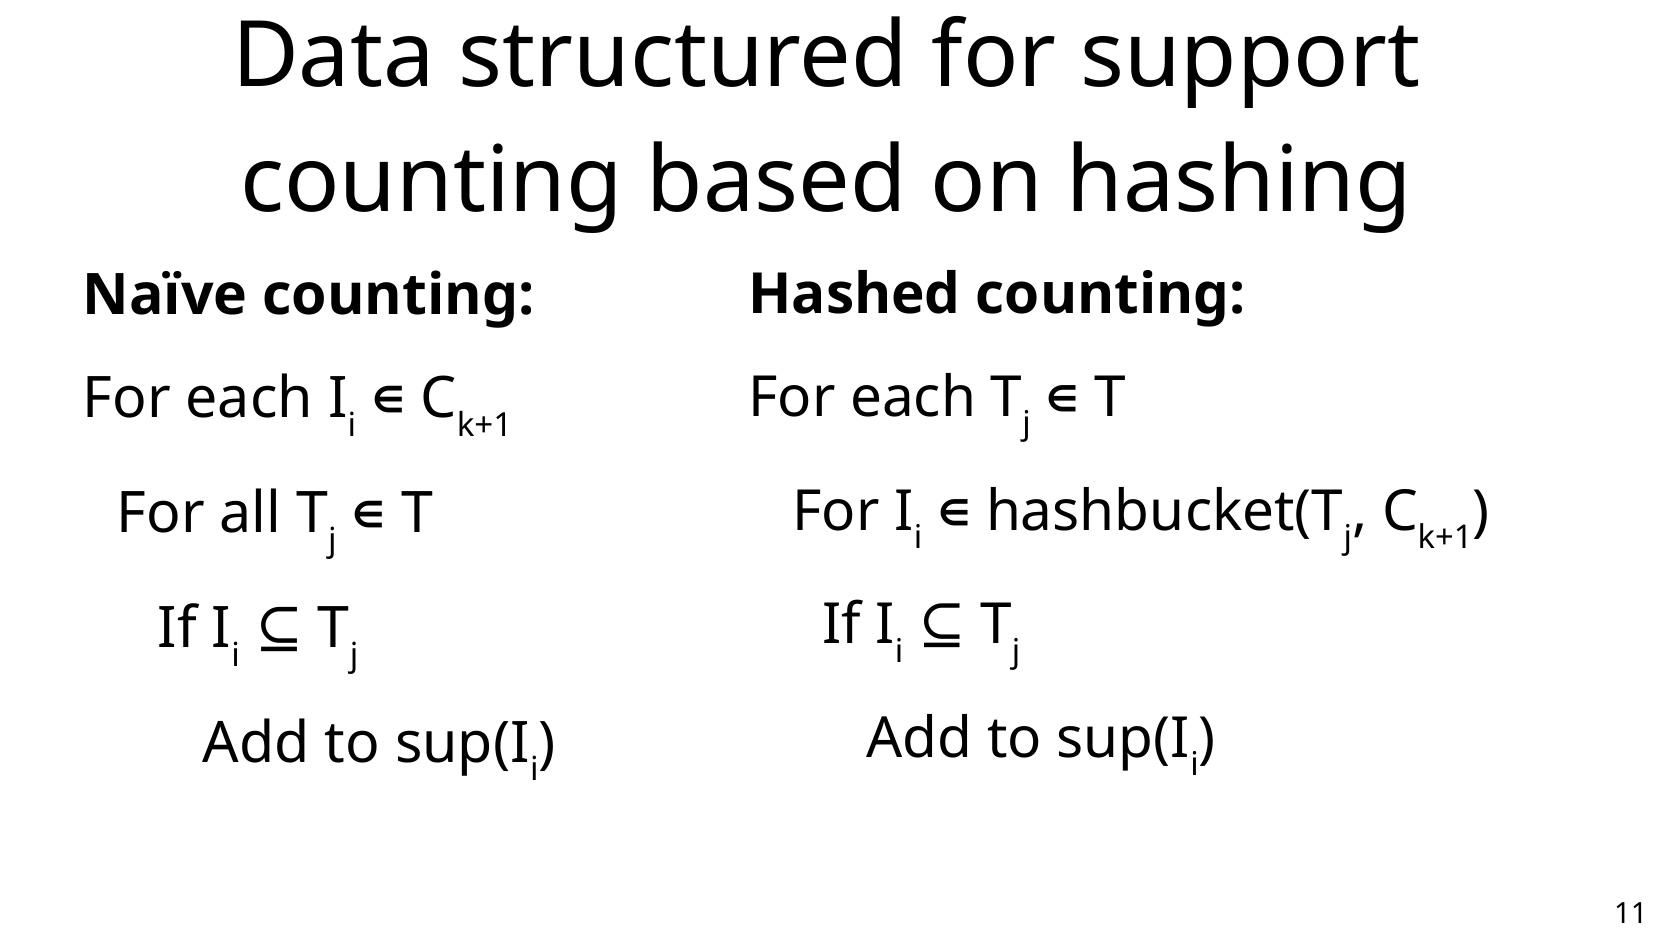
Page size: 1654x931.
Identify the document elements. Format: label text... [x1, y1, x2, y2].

list Naïve counting: For each Ii ∊ Ck+1 For all Tj ∊ T If Ii ⊆ Tj Add to sup(Ii) [82, 253, 697, 793]
title Data structured for support counting based on hashing [82, 1, 1571, 226]
list Hashed counting: For each Tj ∊ T For Ii ∊ hashbucket(Tj, Ck+1) If Ii ⊆ Tj Add to sup(Ii) [748, 253, 1572, 793]
